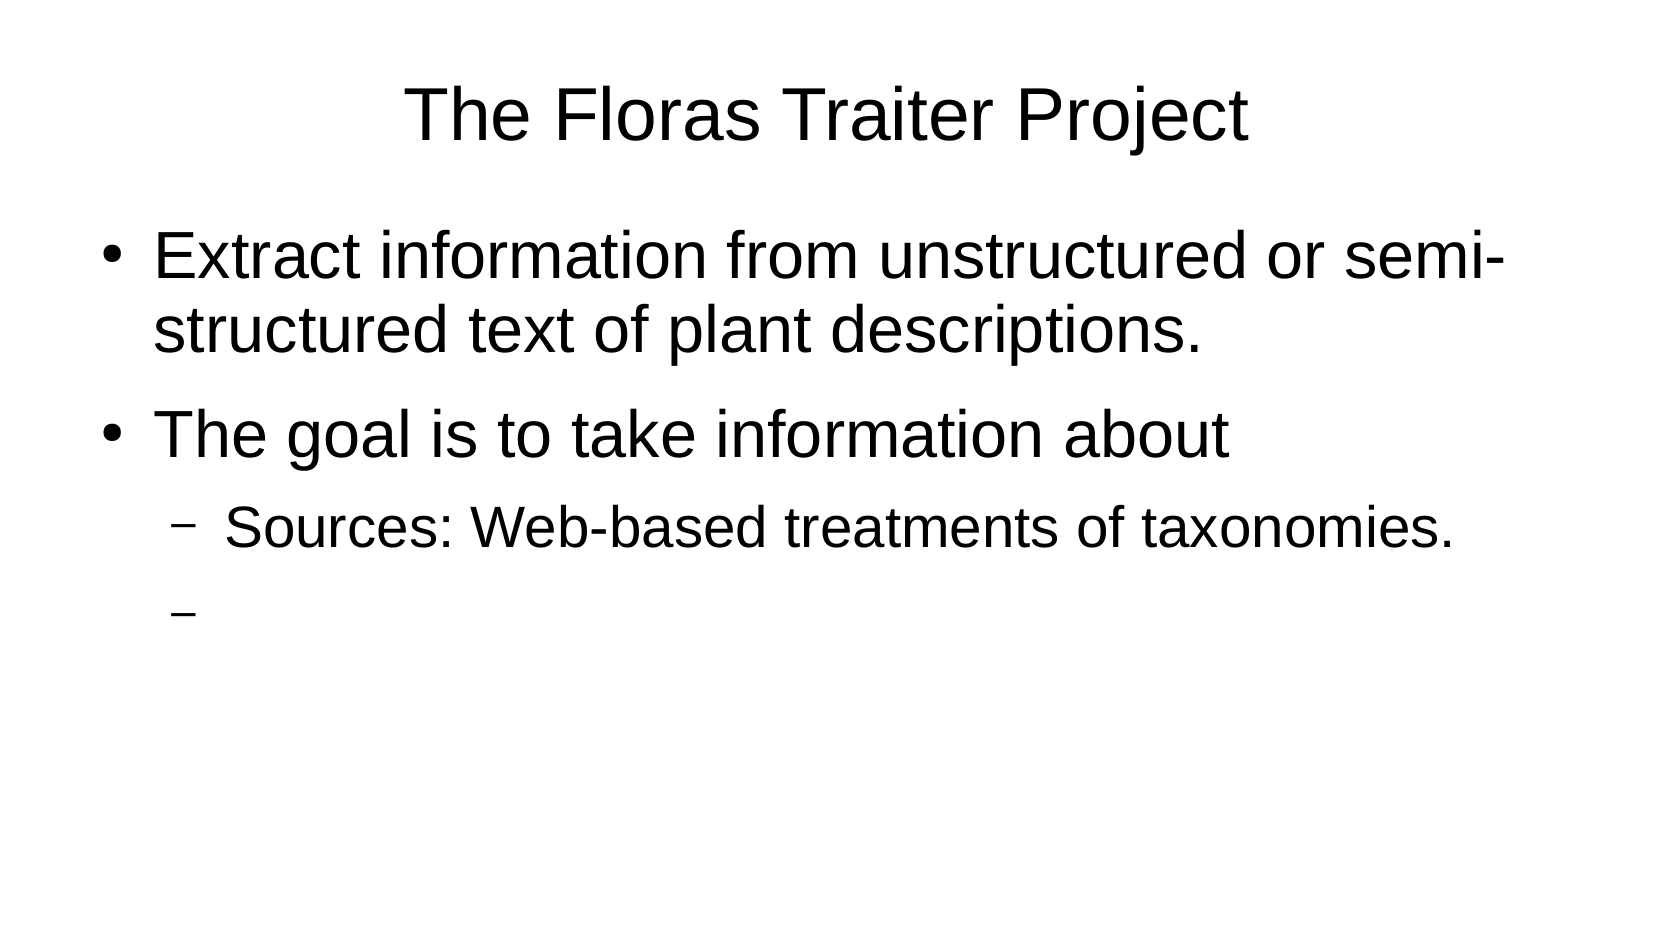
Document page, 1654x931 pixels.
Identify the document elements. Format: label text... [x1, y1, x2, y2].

title The Floras Traiter Project [82, 37, 1571, 193]
list Extract information from unstructured or semi-structured text of plant descriptions. The goal is to take information about Sources: Web-based treatments of taxonomies. [82, 217, 1571, 758]
